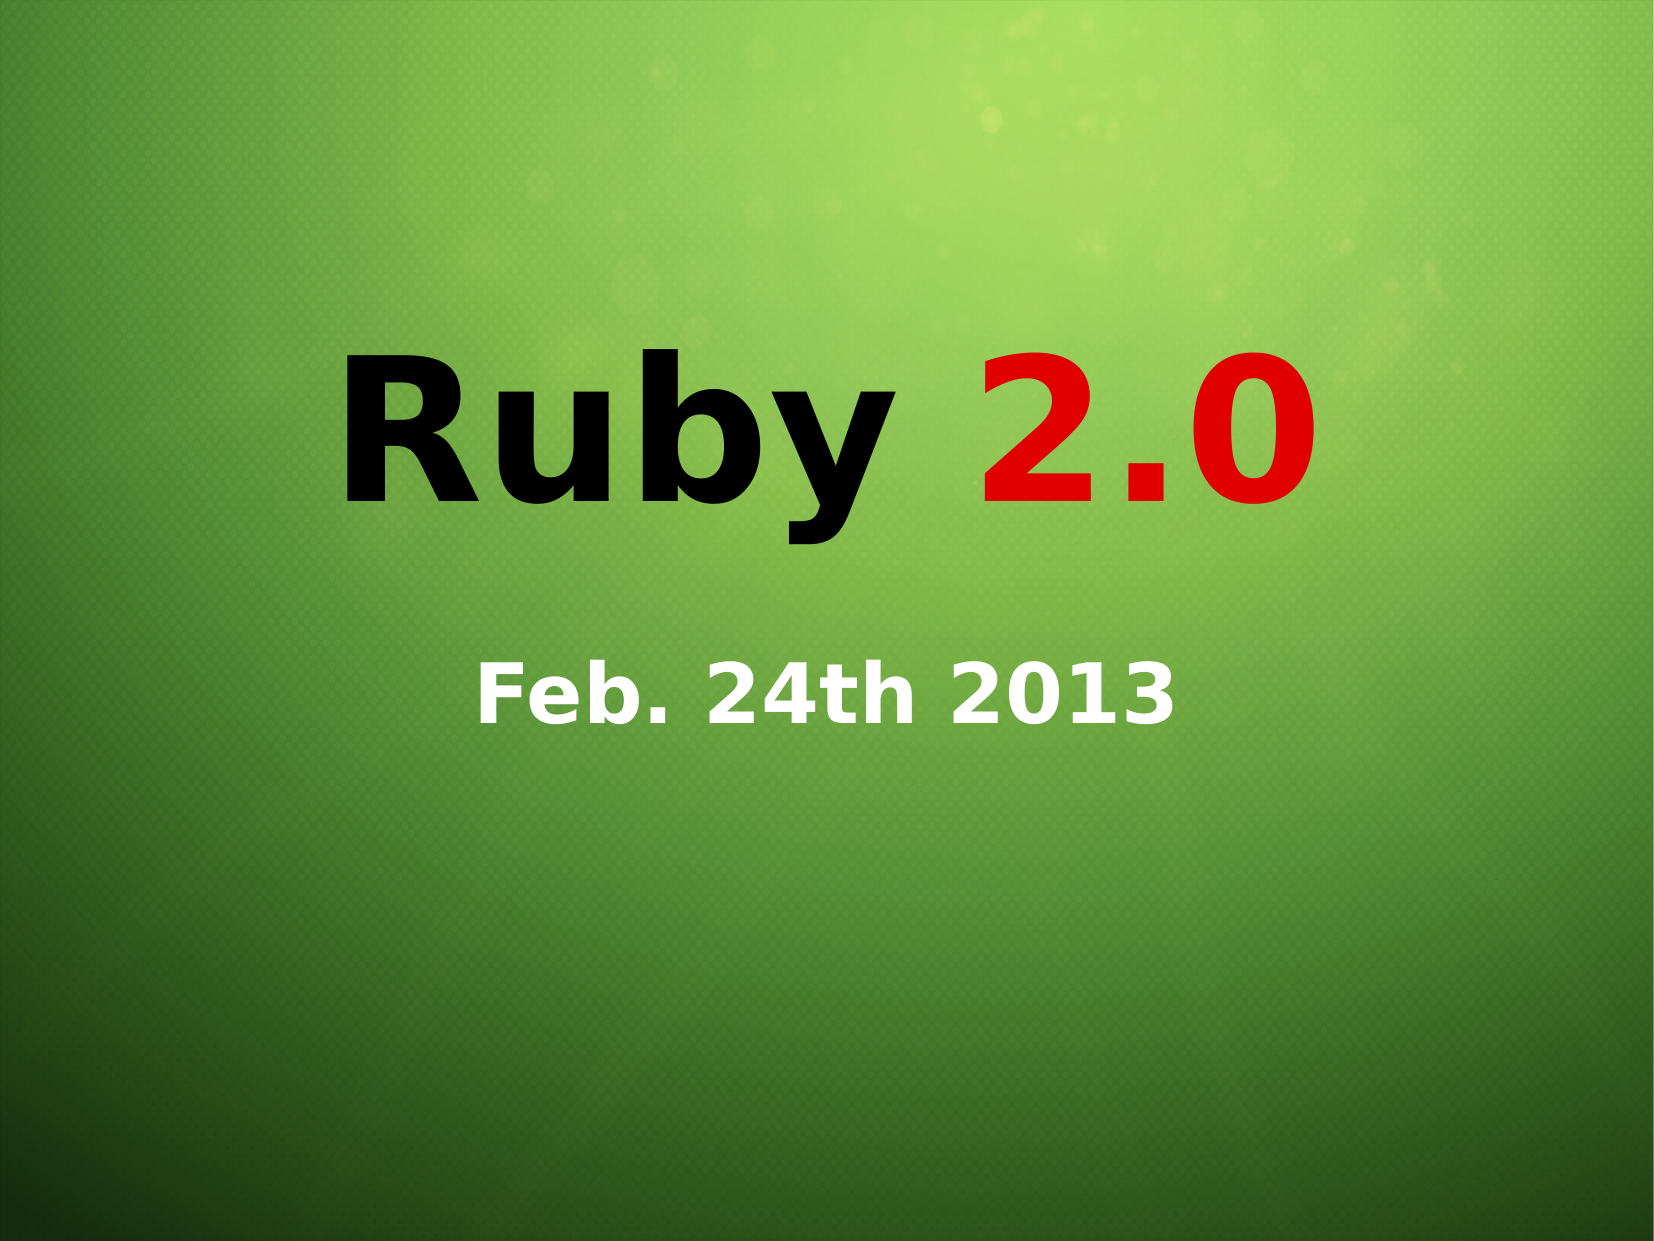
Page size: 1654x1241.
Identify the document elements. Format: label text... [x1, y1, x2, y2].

picture [0, 0, 1654, 1241]
subtitle Ruby 2.0 Feb. 24th 2013 [82, 49, 1571, 1010]
